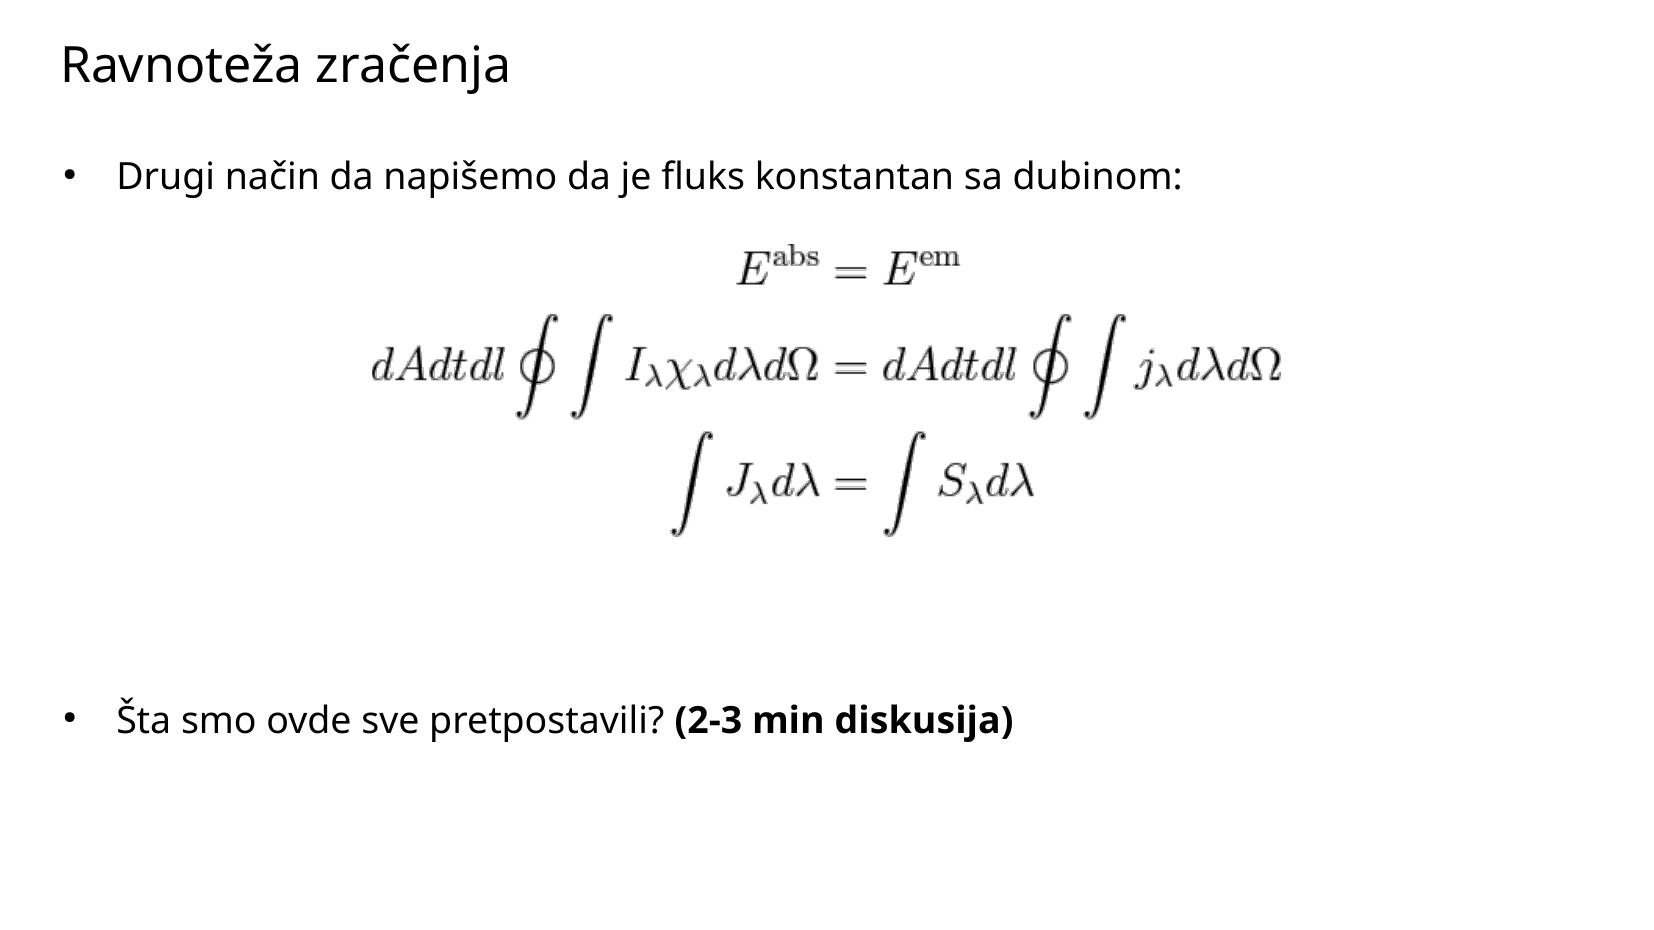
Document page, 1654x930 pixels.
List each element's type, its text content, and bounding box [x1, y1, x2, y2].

picture [372, 244, 1281, 537]
list Drugi način da napišemo da je fluks konstantan sa dubinom: Šta smo ovde sve pretpostavili? (2-3 min diskusija) [45, 149, 1635, 880]
title Ravnoteža zračenja [59, 13, 1648, 113]
